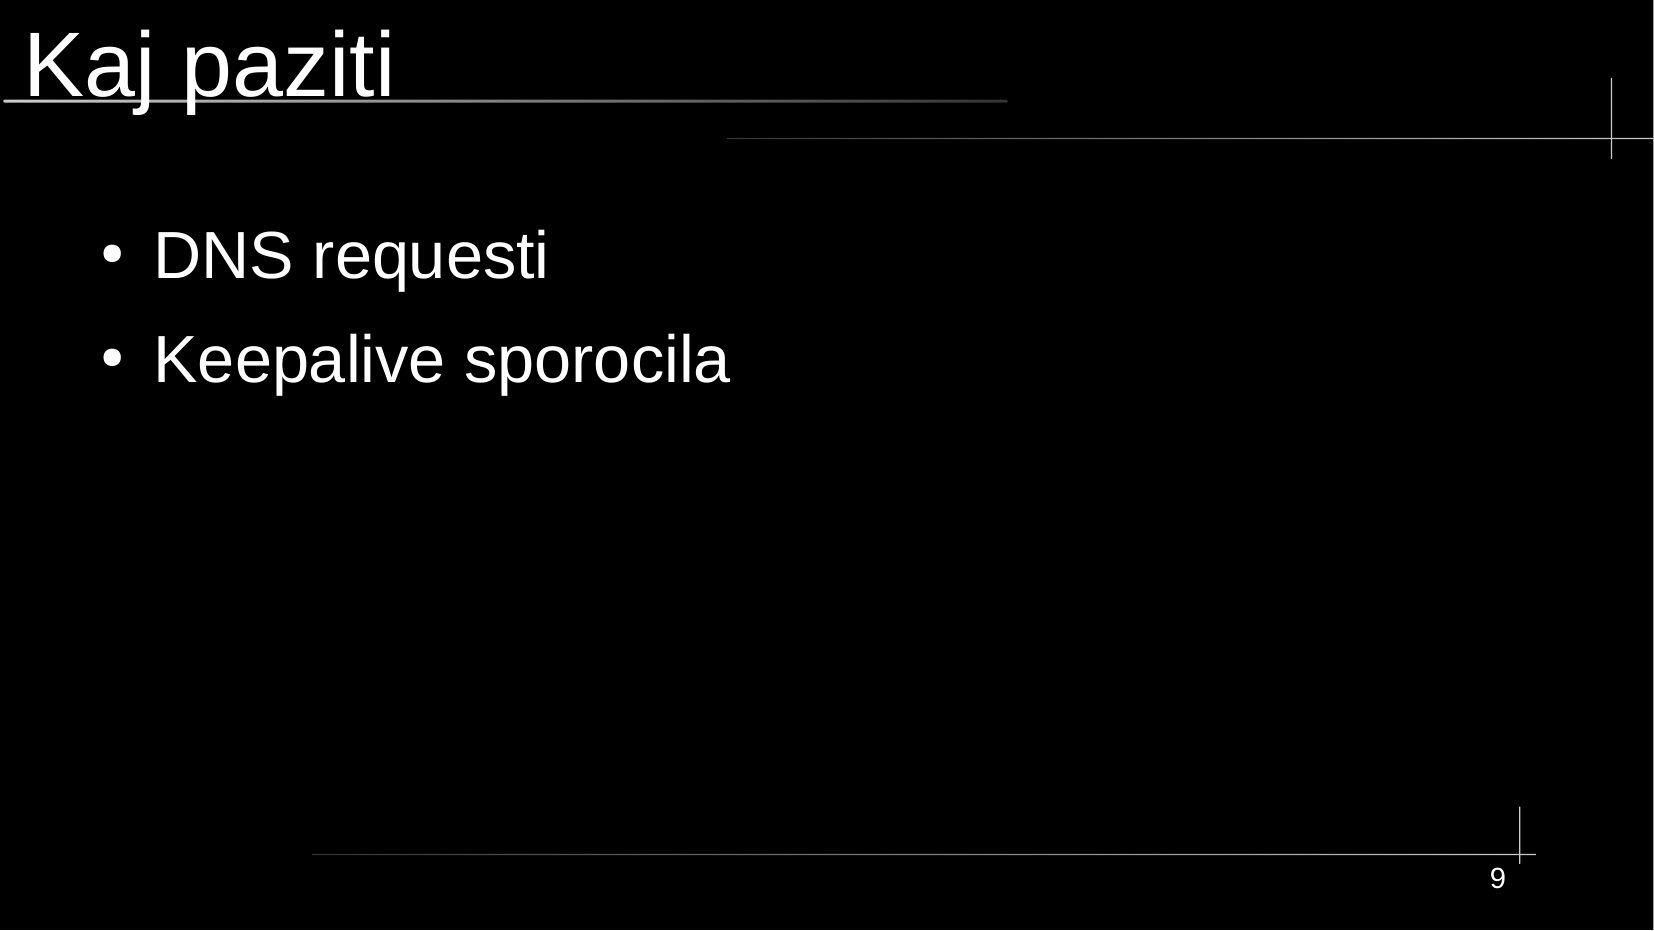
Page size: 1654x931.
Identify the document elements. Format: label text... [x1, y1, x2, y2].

title Kaj paziti [23, 11, 1589, 119]
list DNS requesti Keepalive sporocila [82, 217, 1571, 758]
